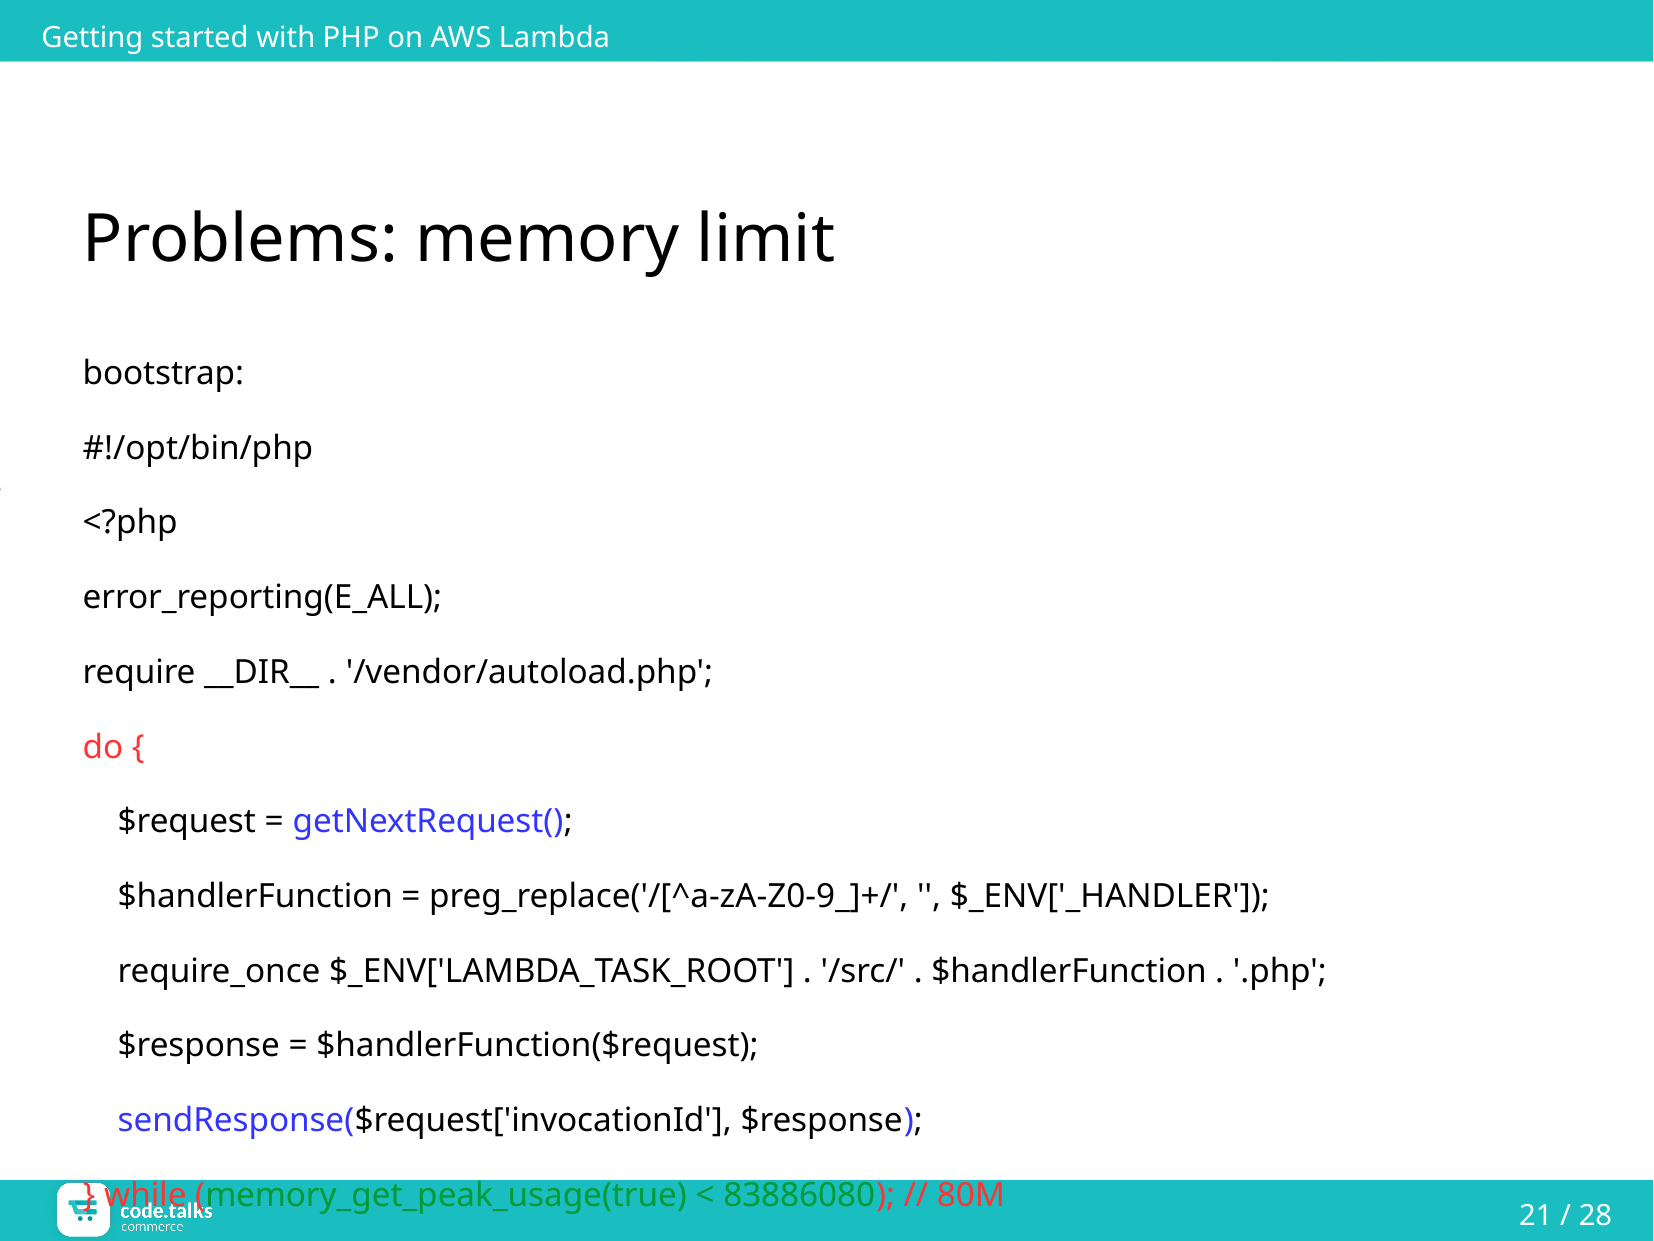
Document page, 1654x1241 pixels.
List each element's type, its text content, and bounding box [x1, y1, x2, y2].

list bootstrap: #!/opt/bin/php <?php error_reporting(E_ALL); require __DIR__ . '/vendor/autoload.php'; do { $request = getNextRequest(); $handlerFunction = preg_replace('/[^a-zA-Z0-9_]+/', '', $_ENV['_HANDLER']); require_once $_ENV['LAMBDA_TASK_ROOT'] . '/src/' . $handlerFunction . '.php'; $response = $handlerFunction($request); sendResponse($request['invocationId'], $response); } while (memory_get_peak_usage(true) < 83886080); // 80M [82, 349, 1571, 1241]
picture [0, 0, 1654, 1241]
title Problems: memory limit [82, 139, 1571, 332]
